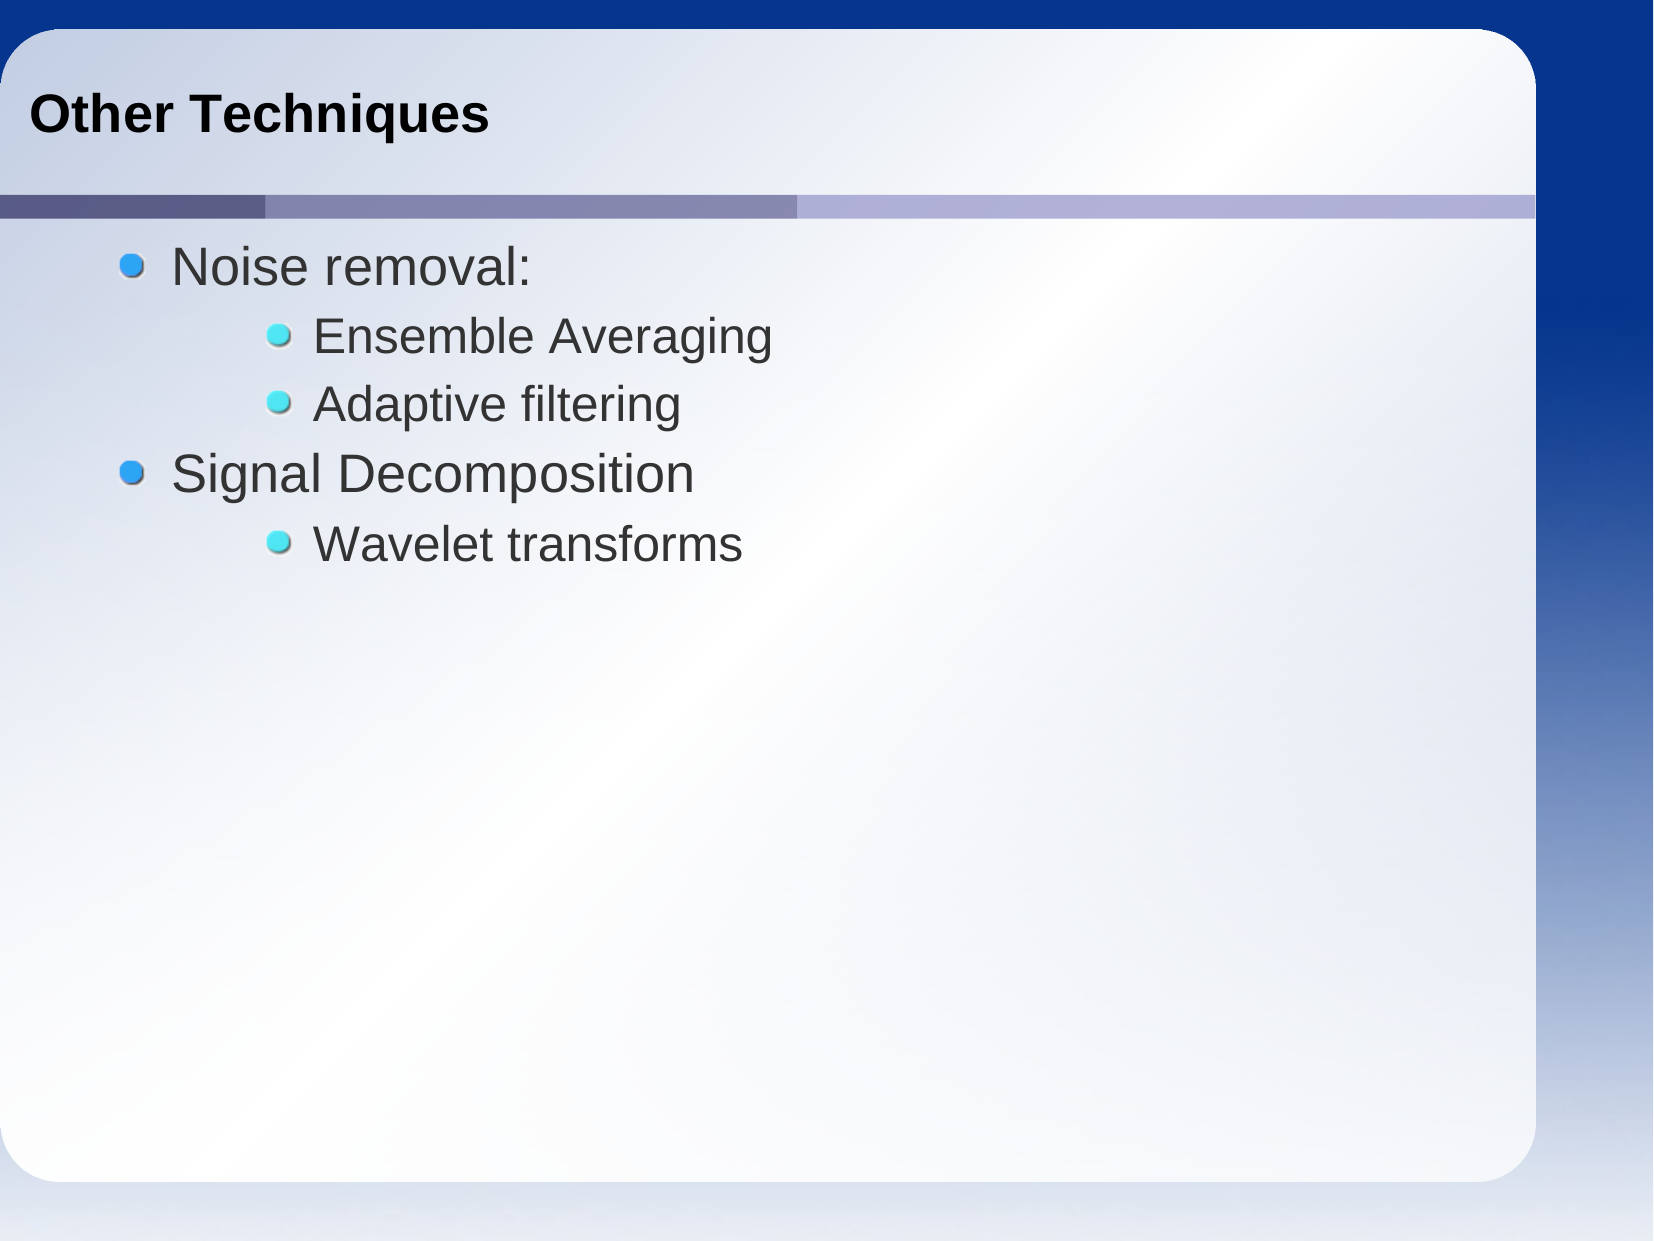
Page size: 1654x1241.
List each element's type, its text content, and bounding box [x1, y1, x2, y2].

picture [0, 0, 1654, 1241]
list Noise removal: Ensemble Averaging Adaptive filtering Signal Decomposition Wavelet transforms [29, 236, 1506, 1152]
title Other Techniques [29, 49, 1506, 178]
